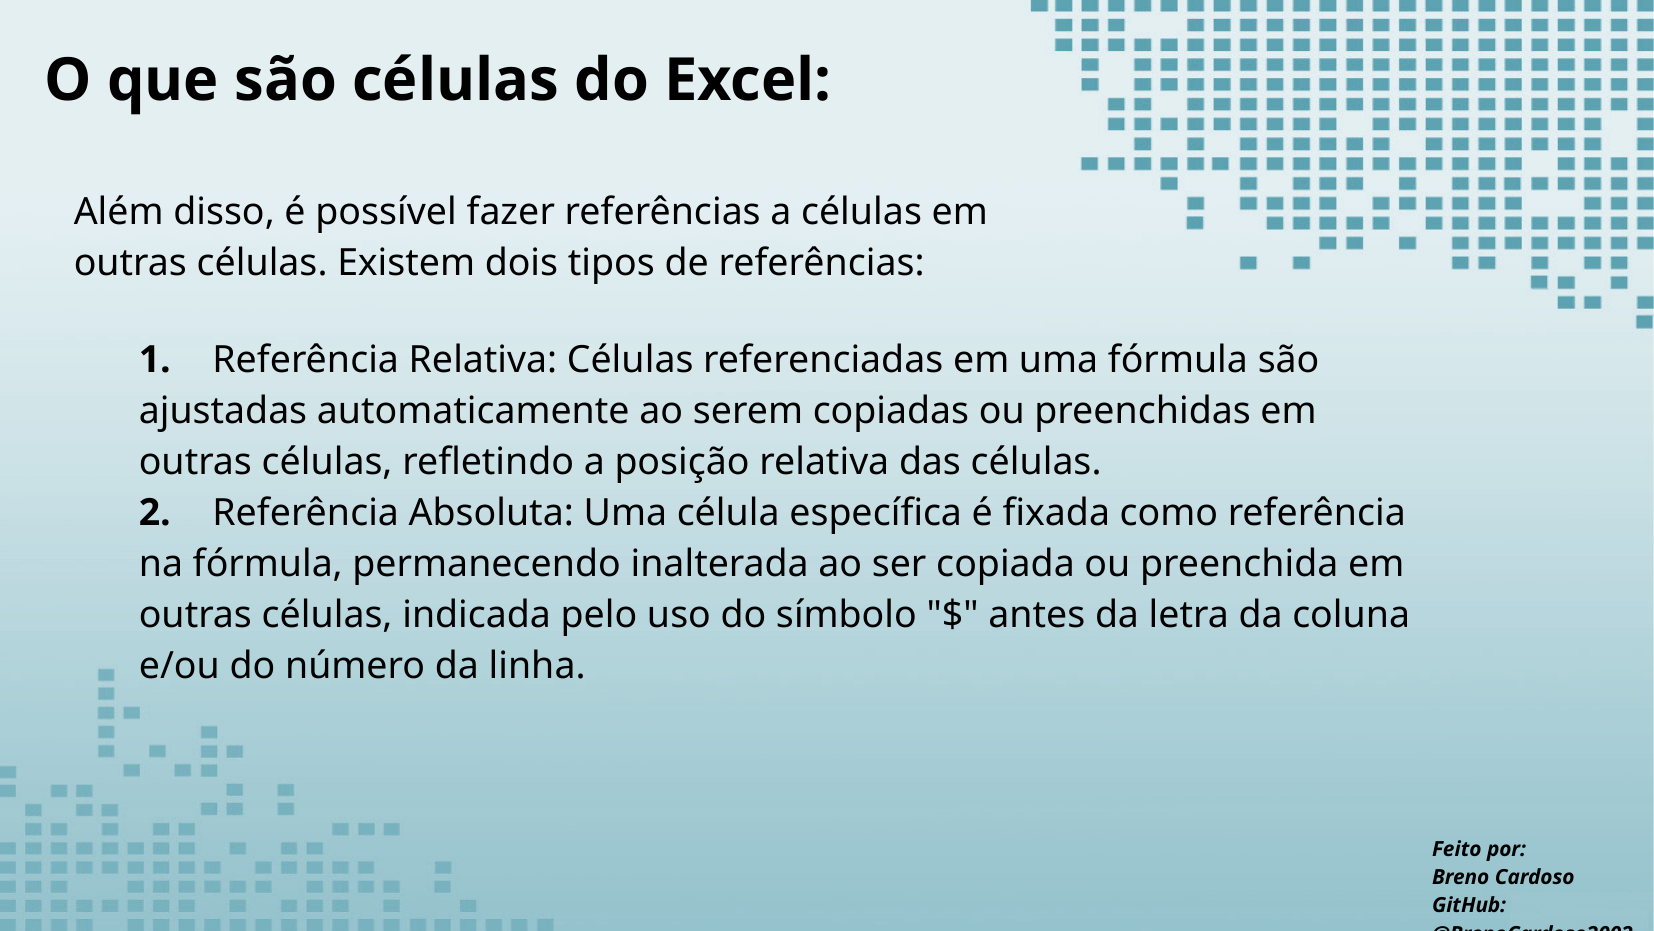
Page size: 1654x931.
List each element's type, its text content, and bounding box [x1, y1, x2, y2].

text_box Feito por: Breno Cardoso GitHub: @BrenoCardoso2002 [1417, 826, 1654, 931]
text_box Além disso, é possível fazer referências a células em outras células. Existem dois tipos de referências: [59, 177, 1063, 296]
text_box 1. Referência Relativa: Células referenciadas em uma fórmula são ajustadas automaticamente ao serem copiadas ou preenchidas em outras células, refletindo a posição relativa das células. 2. Referência Absoluta: Uma célula específica é fixada como referência na fórmula, permanecendo inalterada ao ser copiada ou preenchida em outras células, indicada pelo uso do símbolo "$" antes da letra da coluna e/ou do número da linha. [124, 324, 1447, 709]
text_box O que são células do Excel: [29, 29, 916, 178]
picture [0, 0, 1654, 931]
